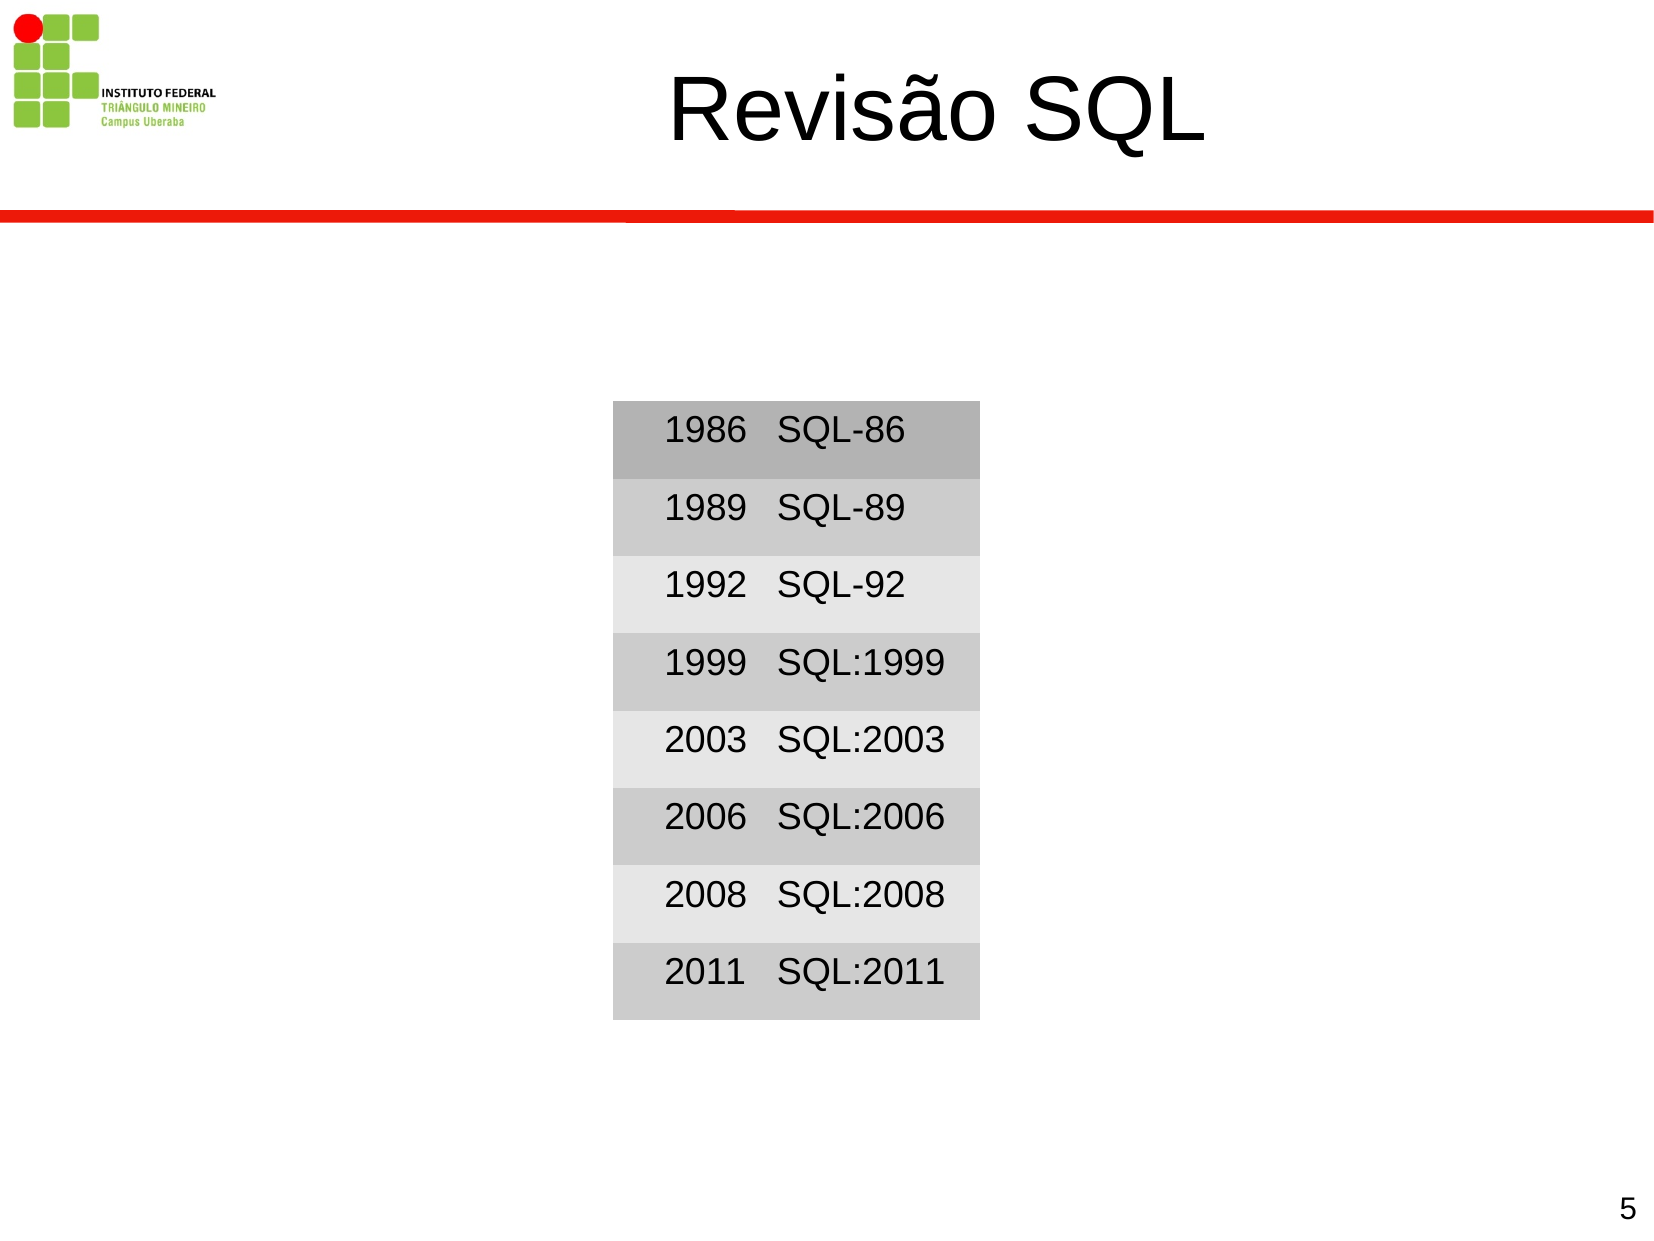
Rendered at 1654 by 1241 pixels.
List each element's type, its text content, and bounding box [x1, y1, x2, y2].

table_cell 2011 [613, 943, 762, 1020]
table_cell 2003 [613, 711, 762, 788]
table_header 1986 [613, 401, 762, 479]
table_cell 1992 [613, 556, 762, 633]
table_cell 2006 [613, 788, 762, 865]
table_cell SQL:2011 [762, 943, 980, 1020]
table_cell SQL:2006 [762, 788, 980, 865]
table_cell SQL:2008 [762, 865, 980, 943]
table_header SQL-86 [762, 401, 980, 479]
text_box Revisão SQL [253, 0, 1622, 207]
table_cell SQL-89 [762, 479, 980, 556]
table_cell 2008 [613, 865, 762, 943]
picture [0, 2, 228, 139]
text_box <número> [1185, 1179, 1654, 1220]
table_cell 1999 [613, 633, 762, 711]
table_cell SQL:2003 [762, 711, 980, 788]
table_cell SQL:1999 [762, 633, 980, 711]
table_cell SQL-92 [762, 556, 980, 633]
table_cell 1989 [613, 479, 762, 556]
